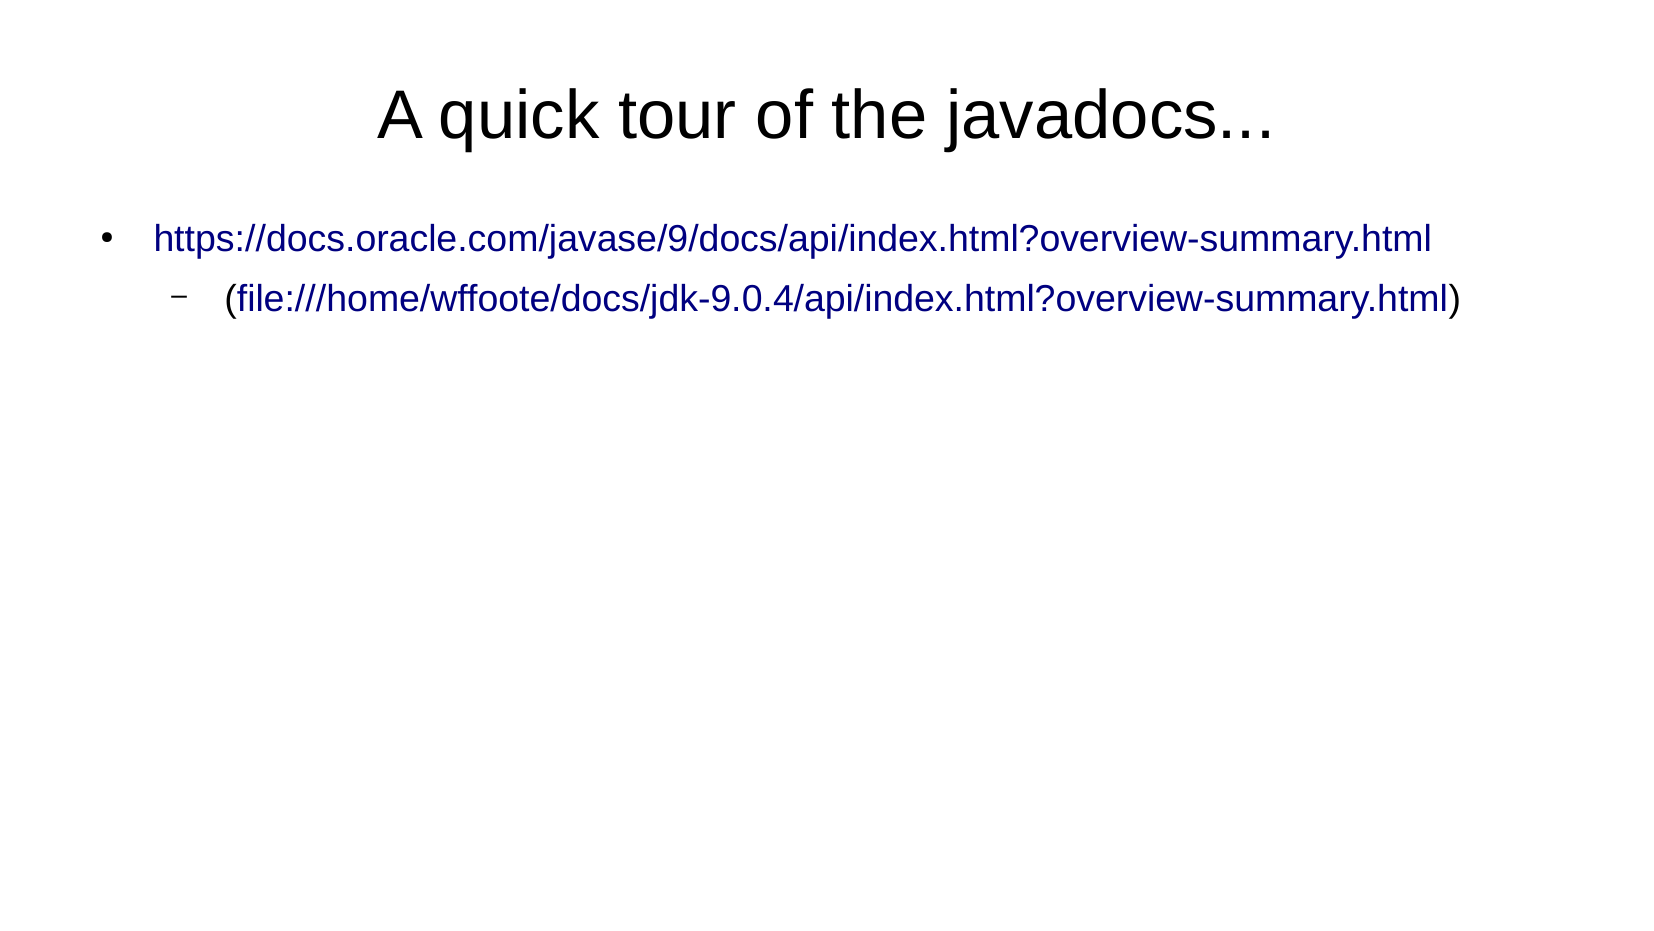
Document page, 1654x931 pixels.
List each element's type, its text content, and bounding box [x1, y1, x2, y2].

list https://docs.oracle.com/javase/9/docs/api/index.html?overview-summary.html (file:///home/wffoote/docs/jdk-9.0.4/api/index.html?overview-summary.html) [82, 217, 1571, 758]
title A quick tour of the javadocs... [82, 37, 1571, 193]
